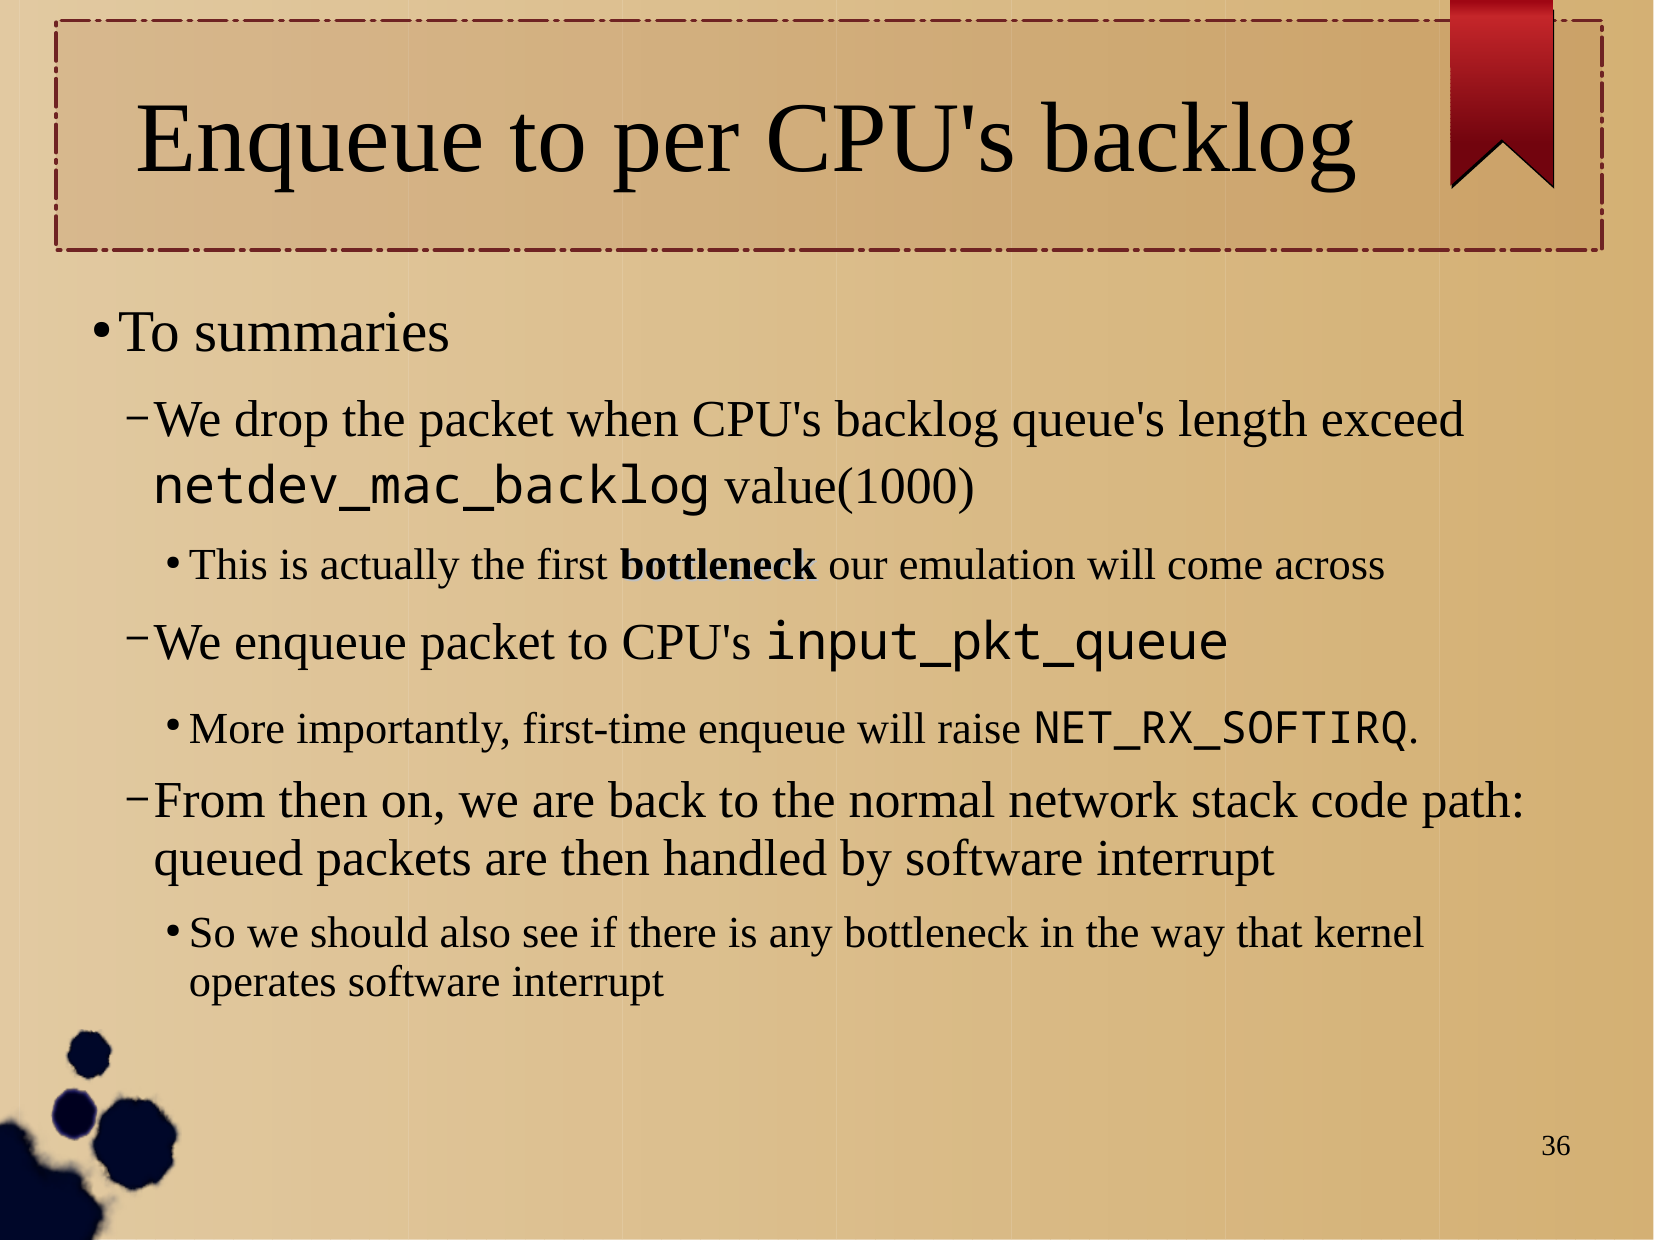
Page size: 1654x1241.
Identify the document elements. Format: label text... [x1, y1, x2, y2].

title Enqueue to per CPU's backlog [82, 47, 1412, 229]
list To summaries We drop the packet when CPU's backlog queue's length exceed netdev_mac_backlog value(1000) This is actually the first bottleneck our emulation will come across We enqueue packet to CPU's input_pkt_queue More importantly, first-time enqueue will raise NET_RX_SOFTIRQ. From then on, we are back to the normal network stack code path: queued packets are then handled by software interrupt So we should also see if there is any bottleneck in the way that kernel operates software interrupt [82, 299, 1571, 1019]
